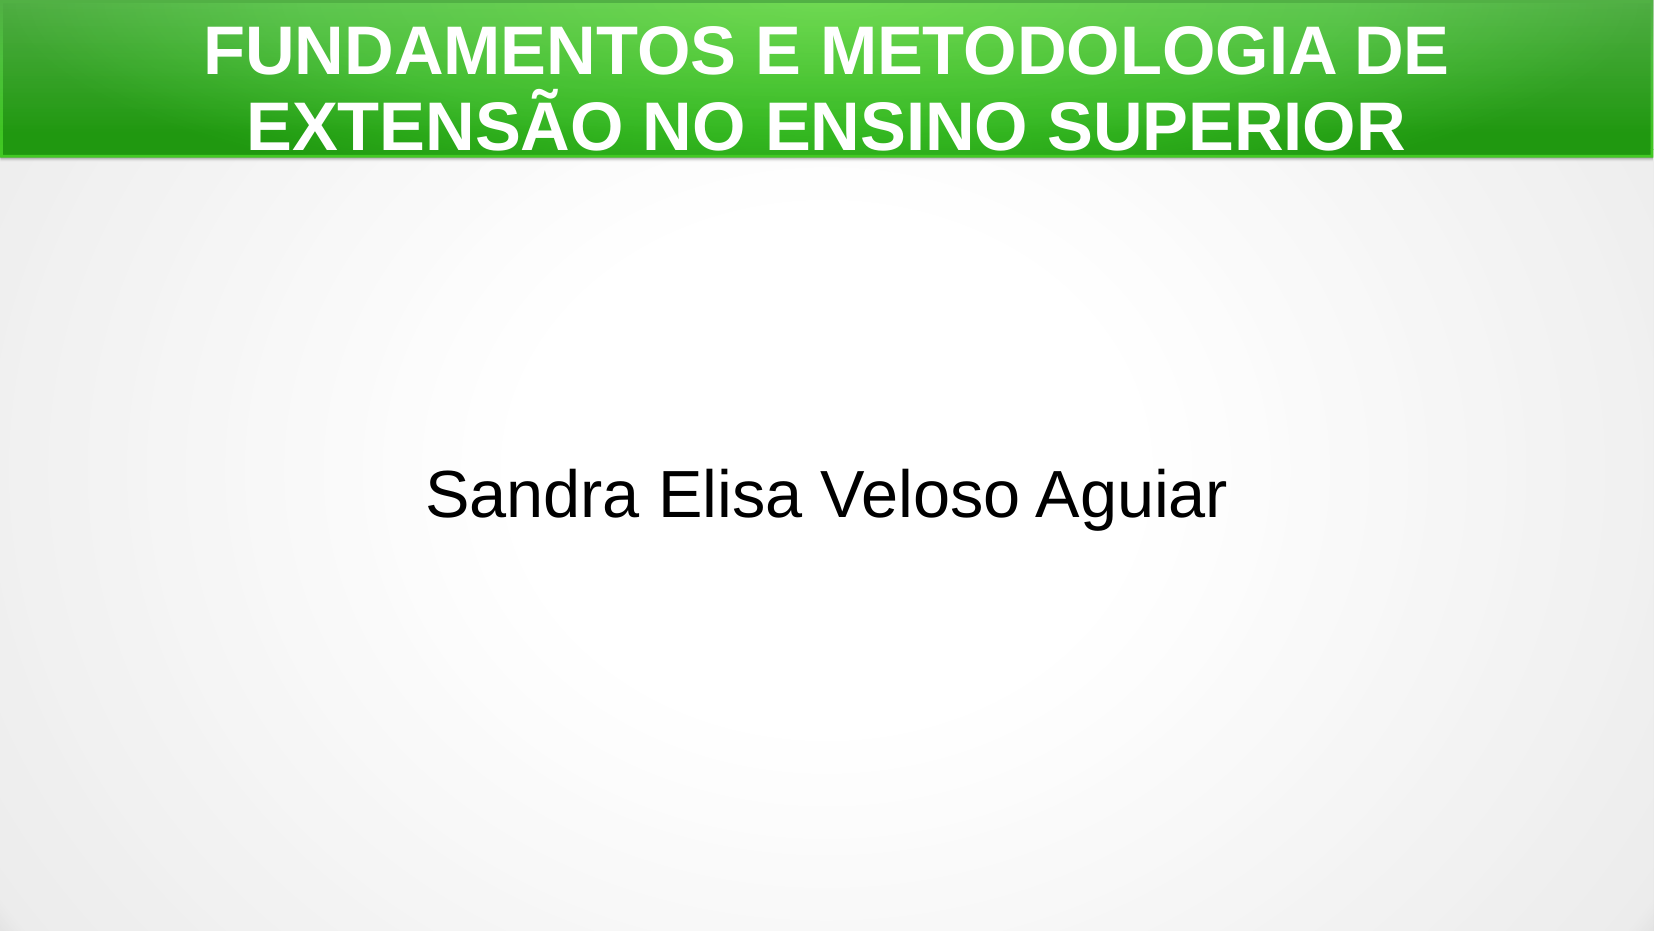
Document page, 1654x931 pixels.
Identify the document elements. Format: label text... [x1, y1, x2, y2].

title FUNDAMENTOS E METODOLOGIA DE EXTENSÃO NO ENSINO SUPERIOR [82, 12, 1571, 166]
subtitle Sandra Elisa Veloso Aguiar [82, 224, 1571, 764]
